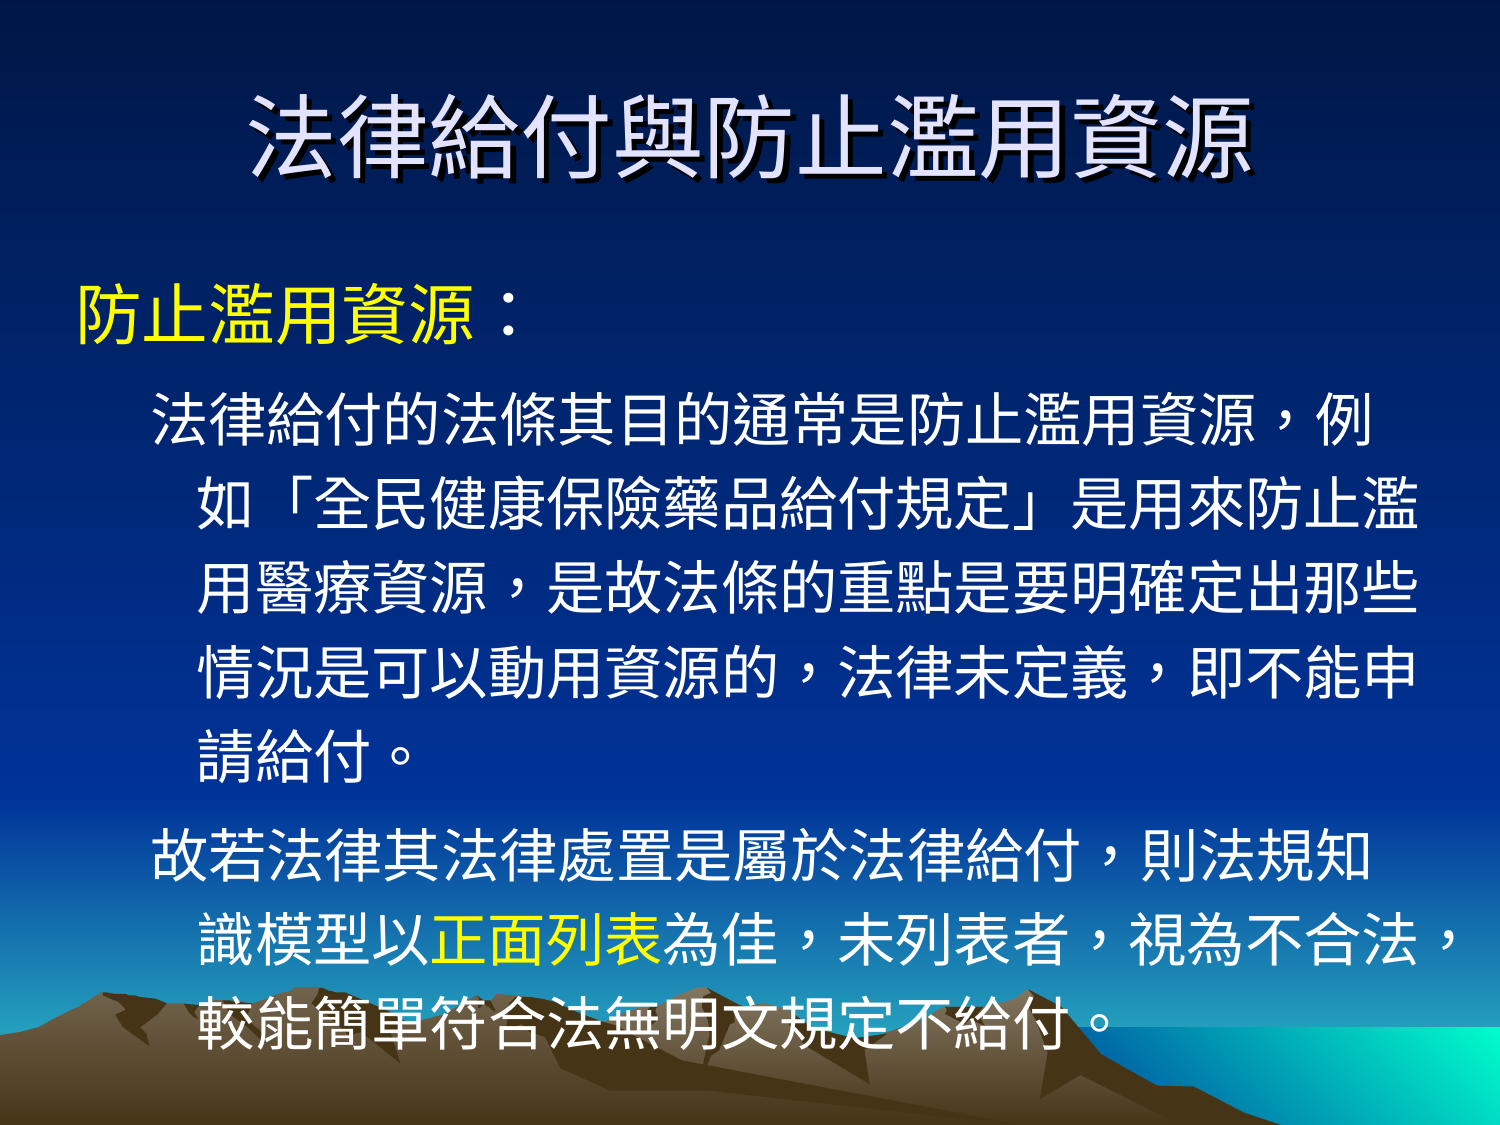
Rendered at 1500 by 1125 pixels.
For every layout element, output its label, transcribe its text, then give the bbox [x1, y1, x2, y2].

list 防止濫用資源： 法律給付的法條其目的通常是防止濫用資源，例如「全民健康保險藥品給付規定」是用來防止濫用醫療資源，是故法條的重點是要明確定出那些情況是可以動用資源的，法律未定義，即不能申請給付。 故若法律其法律處置是屬於法律給付，則法規知識模型以正面列表為佳，未列表者，視為不合法，較能簡單符合法無明文規定不給付。 [75, 262, 1426, 986]
title 法律給付與防止濫用資源 [75, 20, 1426, 242]
